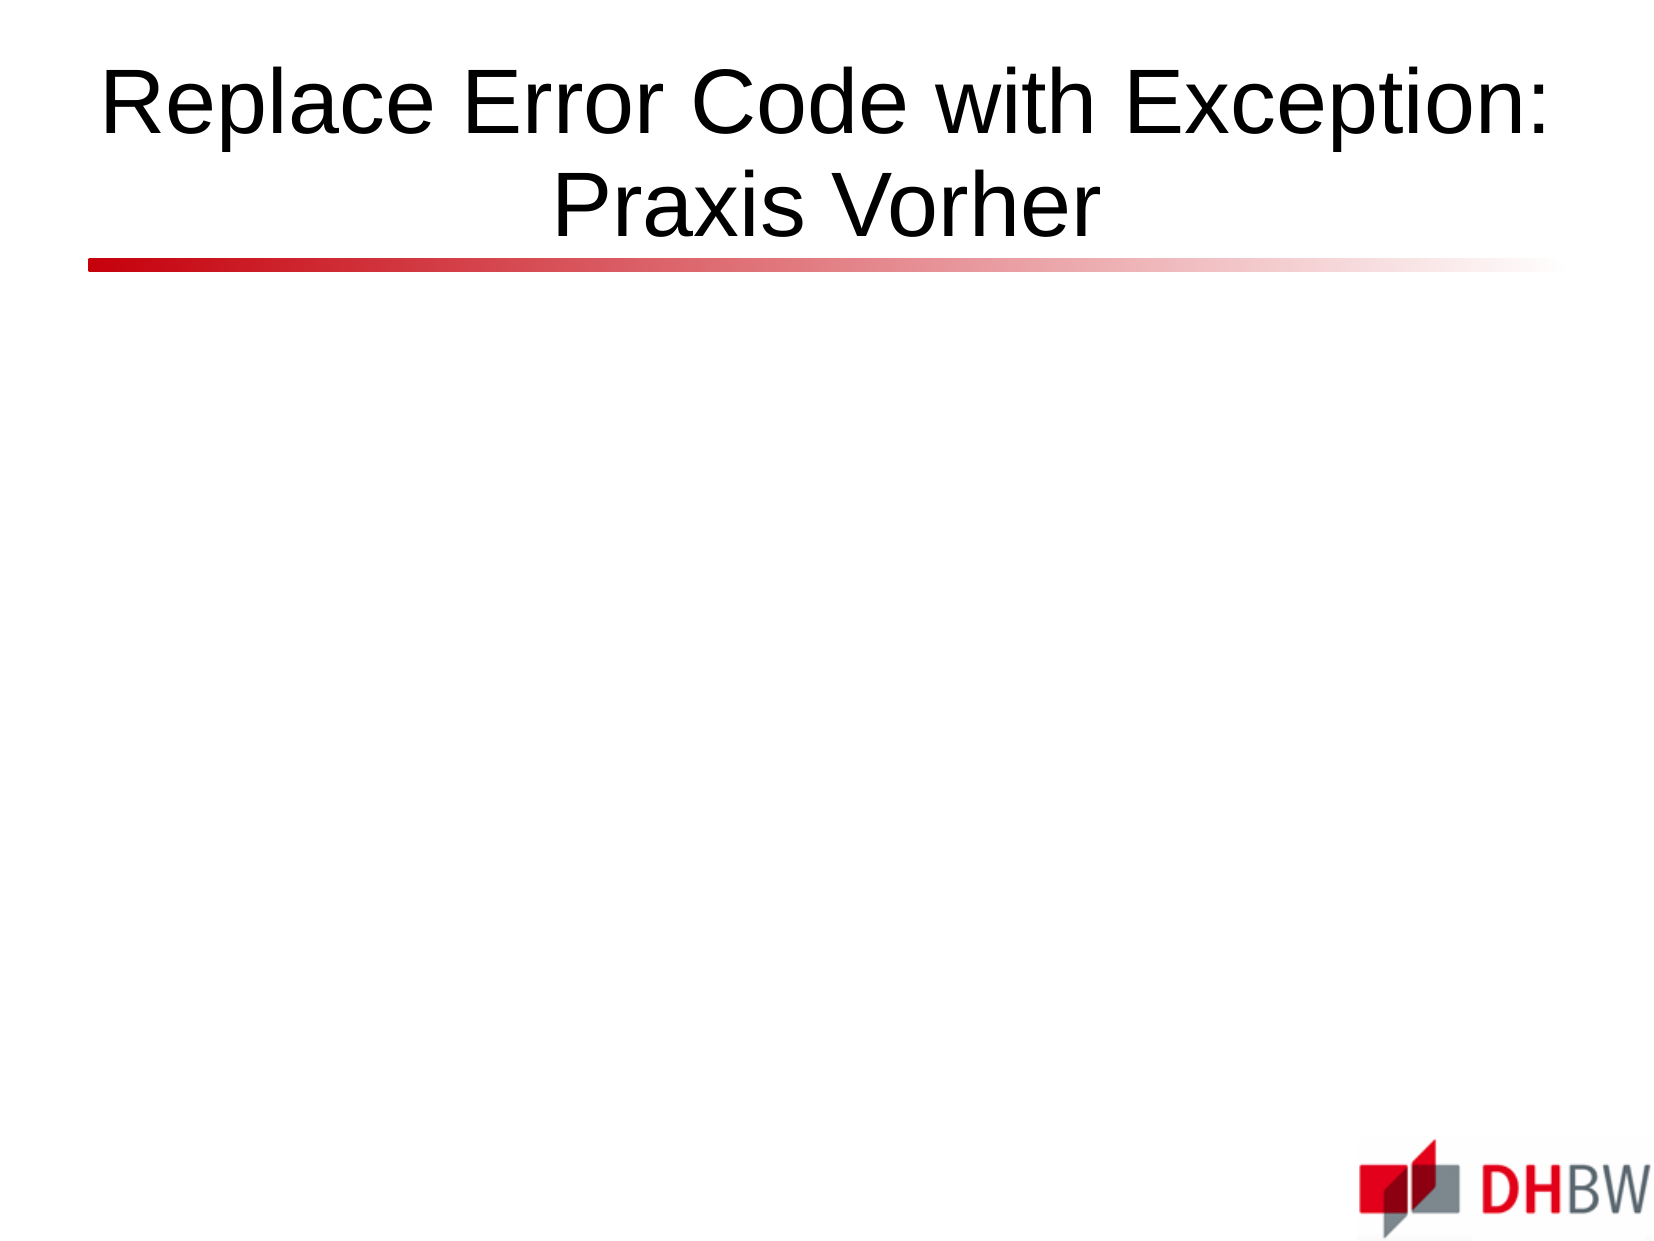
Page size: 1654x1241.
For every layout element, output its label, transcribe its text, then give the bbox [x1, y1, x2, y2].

picture [1358, 1137, 1652, 1241]
title Replace Error Code with Exception: Praxis Vorher [82, 50, 1571, 256]
